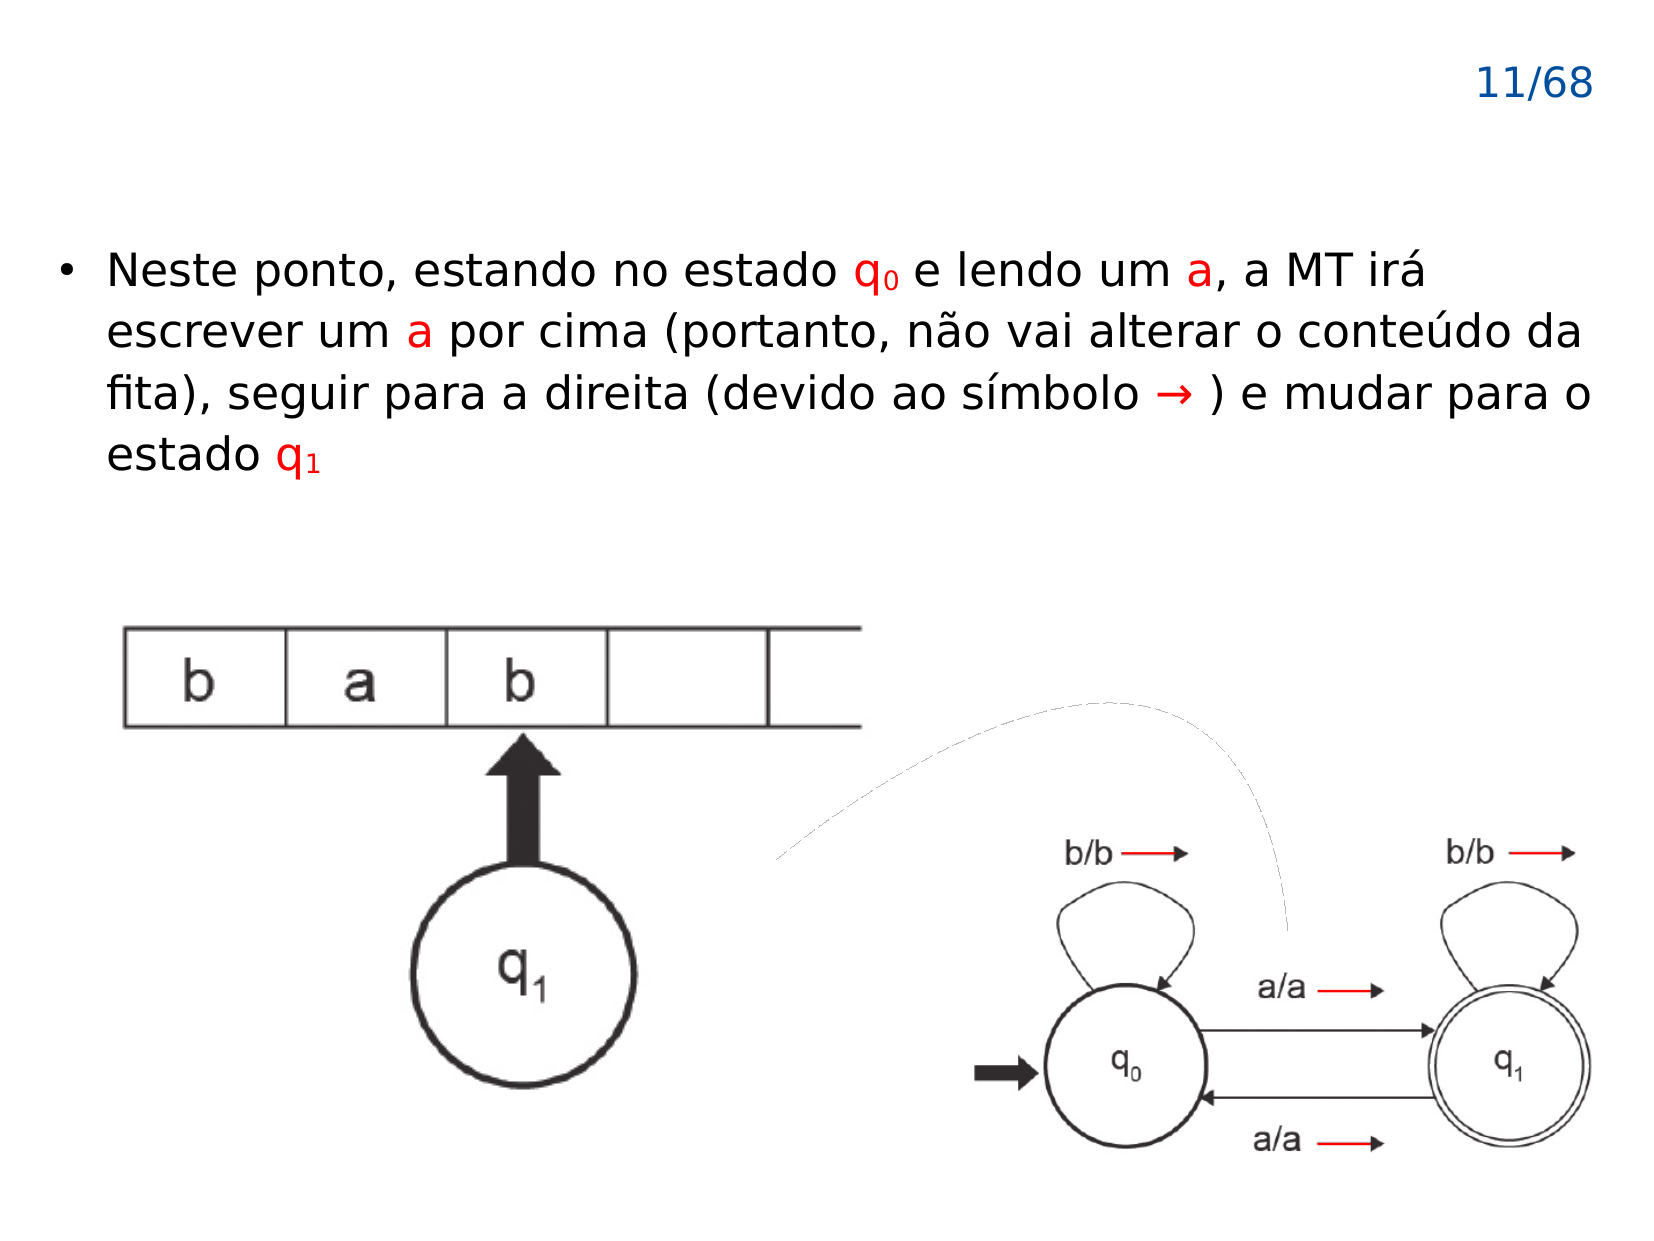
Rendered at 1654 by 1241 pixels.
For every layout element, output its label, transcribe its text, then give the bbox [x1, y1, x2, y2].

picture [972, 829, 1595, 1158]
list Neste ponto, estando no estado q0 e lendo um a, a MT irá escrever um a por cima (portanto, não vai alterar o conteúdo da fita), seguir para a direita (devido ao símbolo → ) e mudar para o estado q1 [59, 236, 1595, 1211]
picture [117, 620, 875, 1094]
